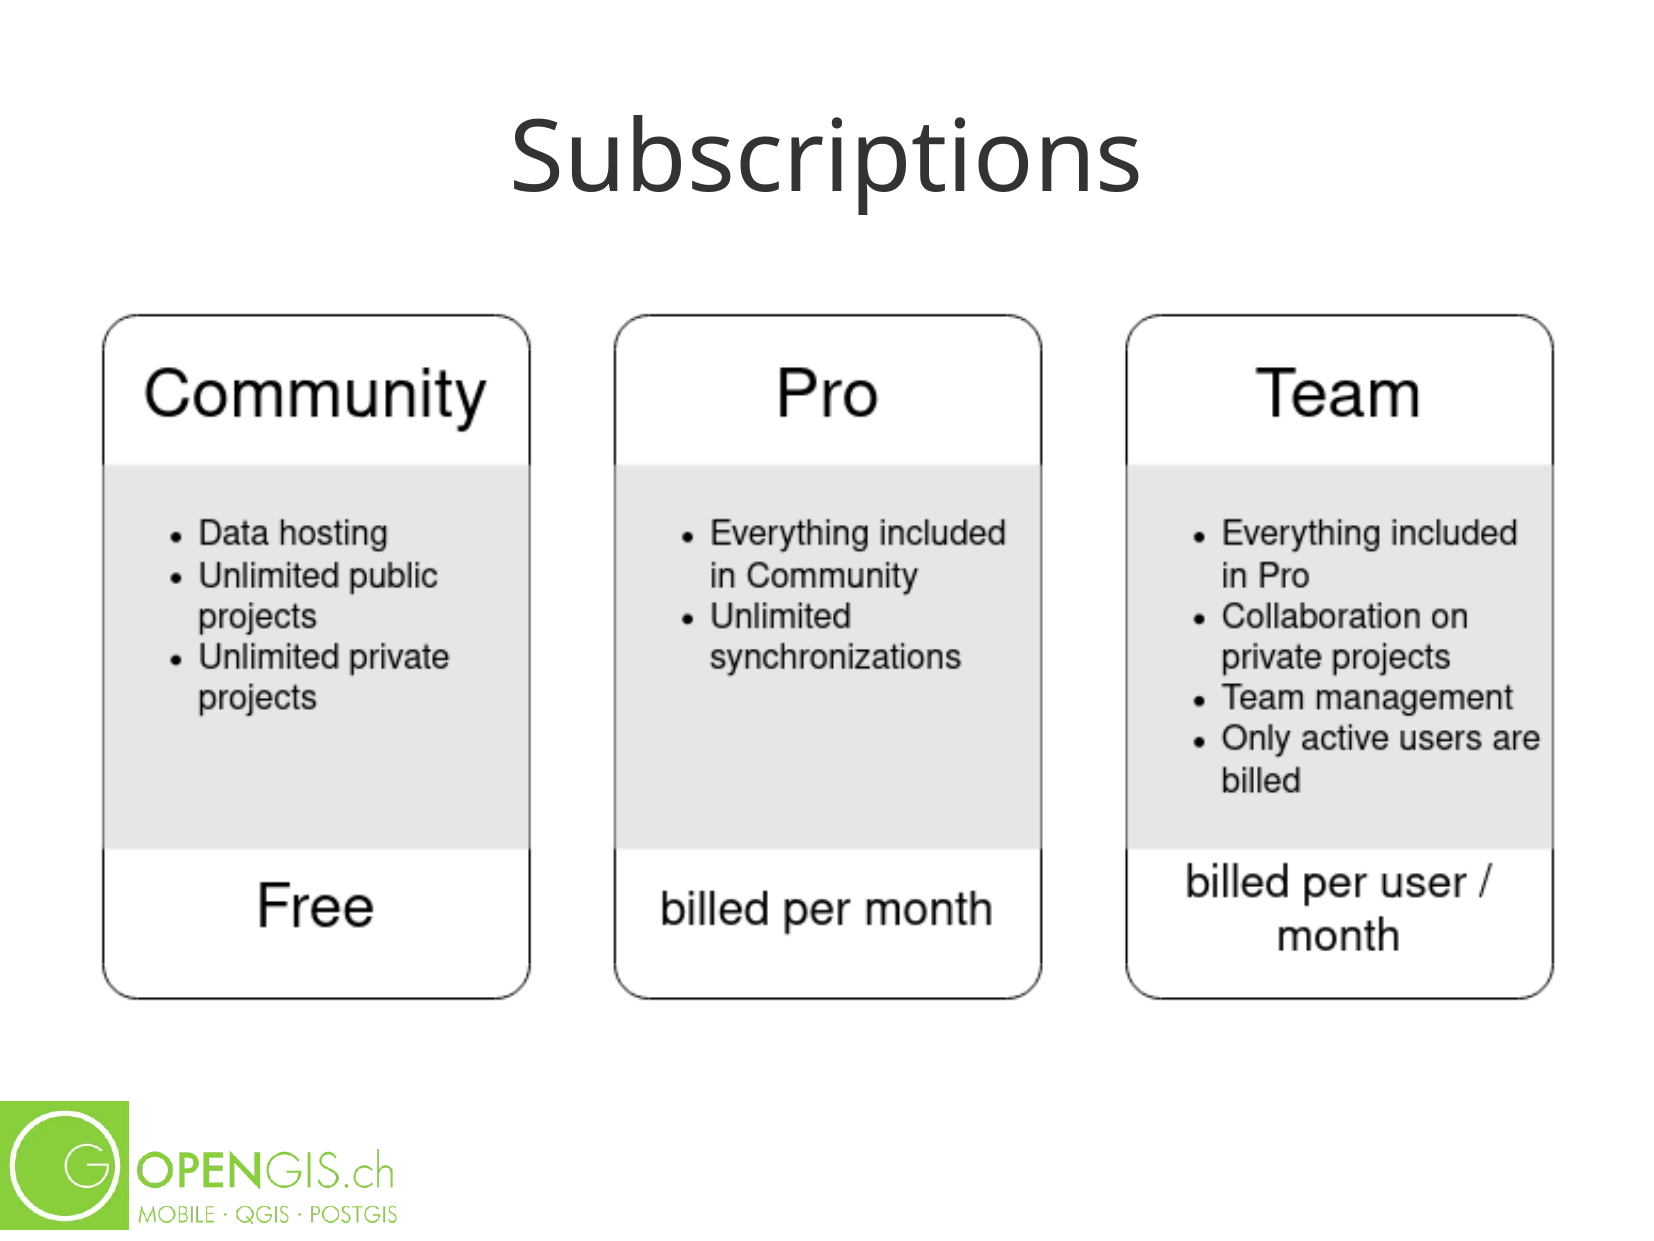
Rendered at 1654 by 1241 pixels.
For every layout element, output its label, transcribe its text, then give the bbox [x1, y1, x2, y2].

title Subscriptions [82, 49, 1571, 257]
picture [90, 287, 1578, 1028]
picture [0, 1101, 406, 1230]
